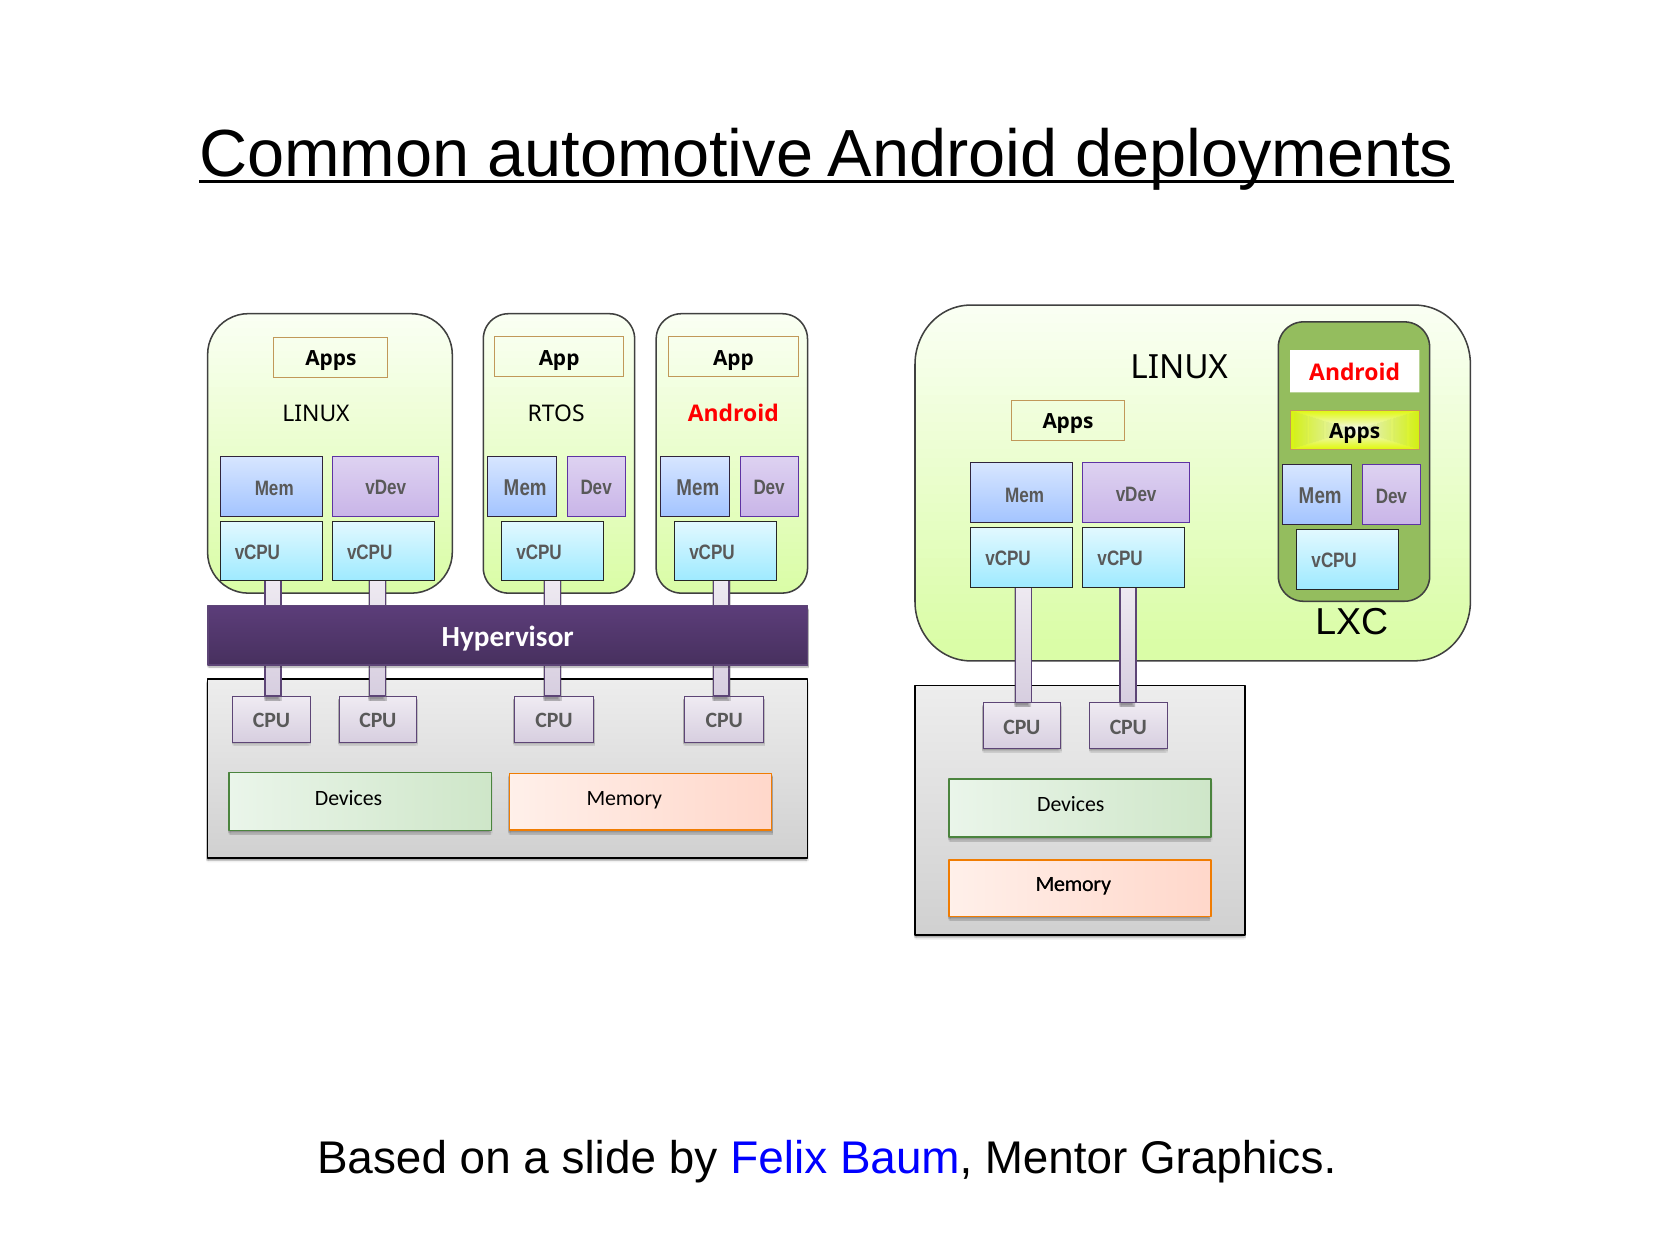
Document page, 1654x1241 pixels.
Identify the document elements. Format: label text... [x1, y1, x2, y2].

text_box CPU [684, 696, 764, 743]
text_box vCPU [501, 521, 604, 581]
text_box vCPU [220, 521, 323, 581]
text_box CPU [339, 696, 417, 743]
text_box vDev [332, 456, 439, 517]
text_box Mem [660, 456, 730, 517]
text_box [483, 313, 635, 605]
text_box [915, 305, 1471, 936]
text_box App [668, 336, 799, 377]
text_box Devices [300, 781, 416, 822]
text_box Hypervisor [208, 605, 808, 666]
text_box vCPU [1296, 529, 1399, 590]
text_box [207, 313, 453, 605]
text_box vDev [1082, 462, 1190, 523]
text_box Mem [970, 462, 1073, 523]
text_box Android [1290, 350, 1420, 393]
text_box [207, 666, 808, 859]
text_box Based on a slide by Felix Baum, Mentor Graphics. [302, 1124, 1352, 1191]
text_box Dev [1362, 464, 1421, 525]
text_box Apps [1290, 410, 1420, 450]
text_box LINUX [1115, 337, 1261, 393]
text_box Android [668, 391, 799, 434]
text_box vCPU [332, 521, 435, 581]
text_box Mem [487, 456, 557, 517]
text_box RTOS [506, 391, 612, 434]
text_box CPU [1089, 702, 1168, 749]
text_box LXC [1300, 593, 1403, 651]
title Common automotive Android deployments [82, 49, 1571, 257]
text_box vCPU [674, 521, 777, 581]
text_box Memory [571, 781, 691, 822]
text_box Dev [740, 456, 799, 517]
text_box LINUX [267, 391, 397, 434]
text_box CPU [983, 702, 1061, 749]
text_box vCPU [1082, 527, 1185, 588]
text_box Mem [1282, 464, 1352, 525]
text_box [656, 313, 808, 605]
text_box CPU [232, 696, 311, 743]
text_box Mem [220, 456, 323, 517]
text_box Dev [567, 456, 626, 517]
text_box Apps [1011, 400, 1125, 441]
text_box Apps [273, 337, 388, 378]
text_box vCPU [970, 527, 1073, 588]
text_box App [494, 336, 624, 377]
text_box Devices [1022, 787, 1138, 829]
text_box Memory [1021, 868, 1140, 909]
text_box CPU [514, 696, 594, 743]
